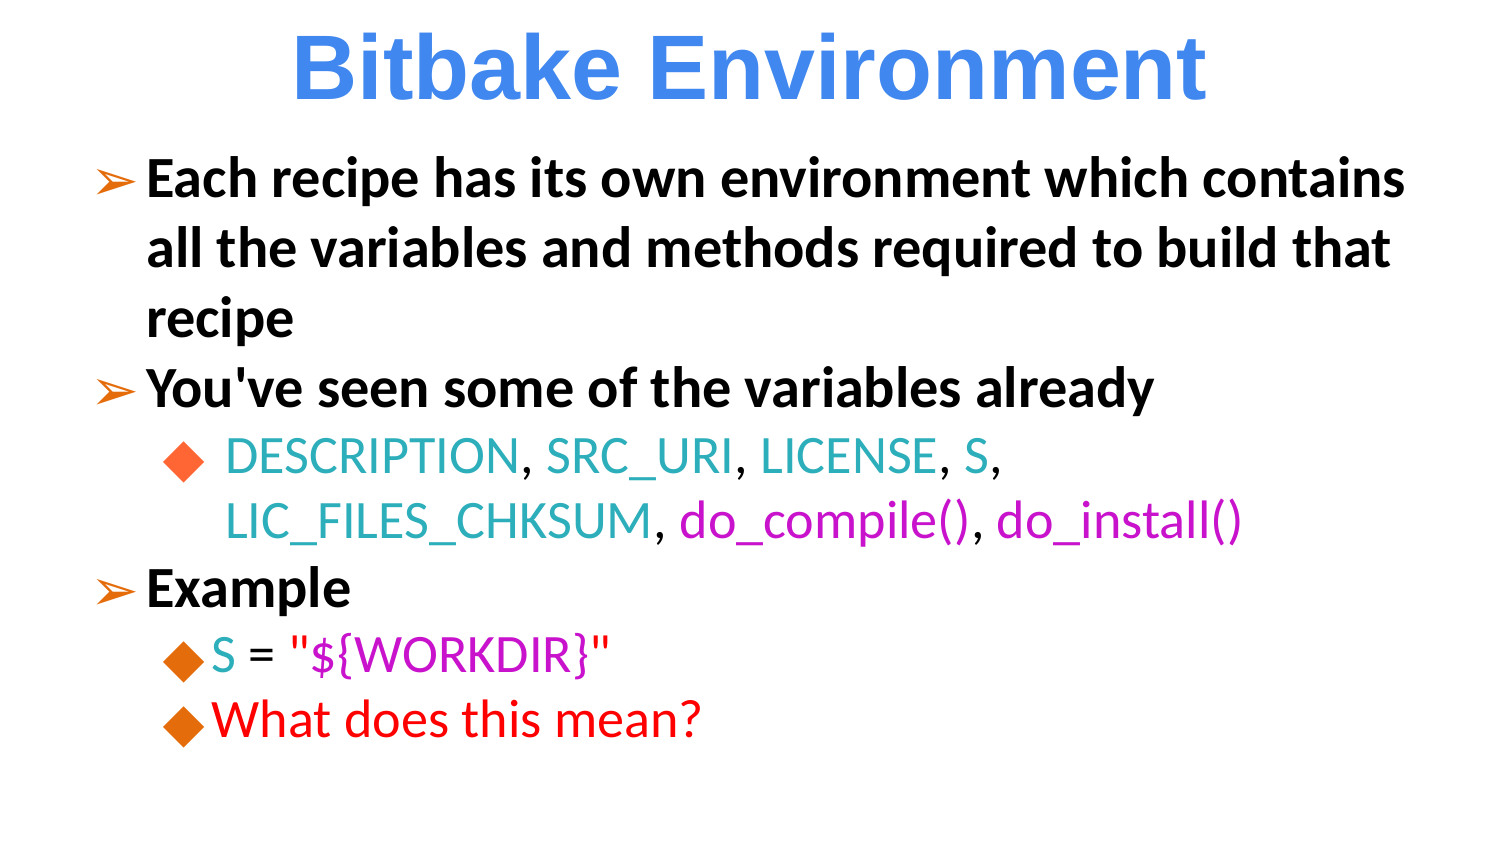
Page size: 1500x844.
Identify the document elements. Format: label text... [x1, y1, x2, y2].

text_box Each recipe has its own environment which contains all the variables and methods required to build that recipe You've seen some of the variables already DESCRIPTION, SRC_URI, LICENSE, S, LIC_FILES_CHKSUM, do_compile(), do_install() Example S = "${WORKDIR}" What does this mean? [75, 131, 1425, 754]
text_box Bitbake Environment [75, 10, 1425, 115]
